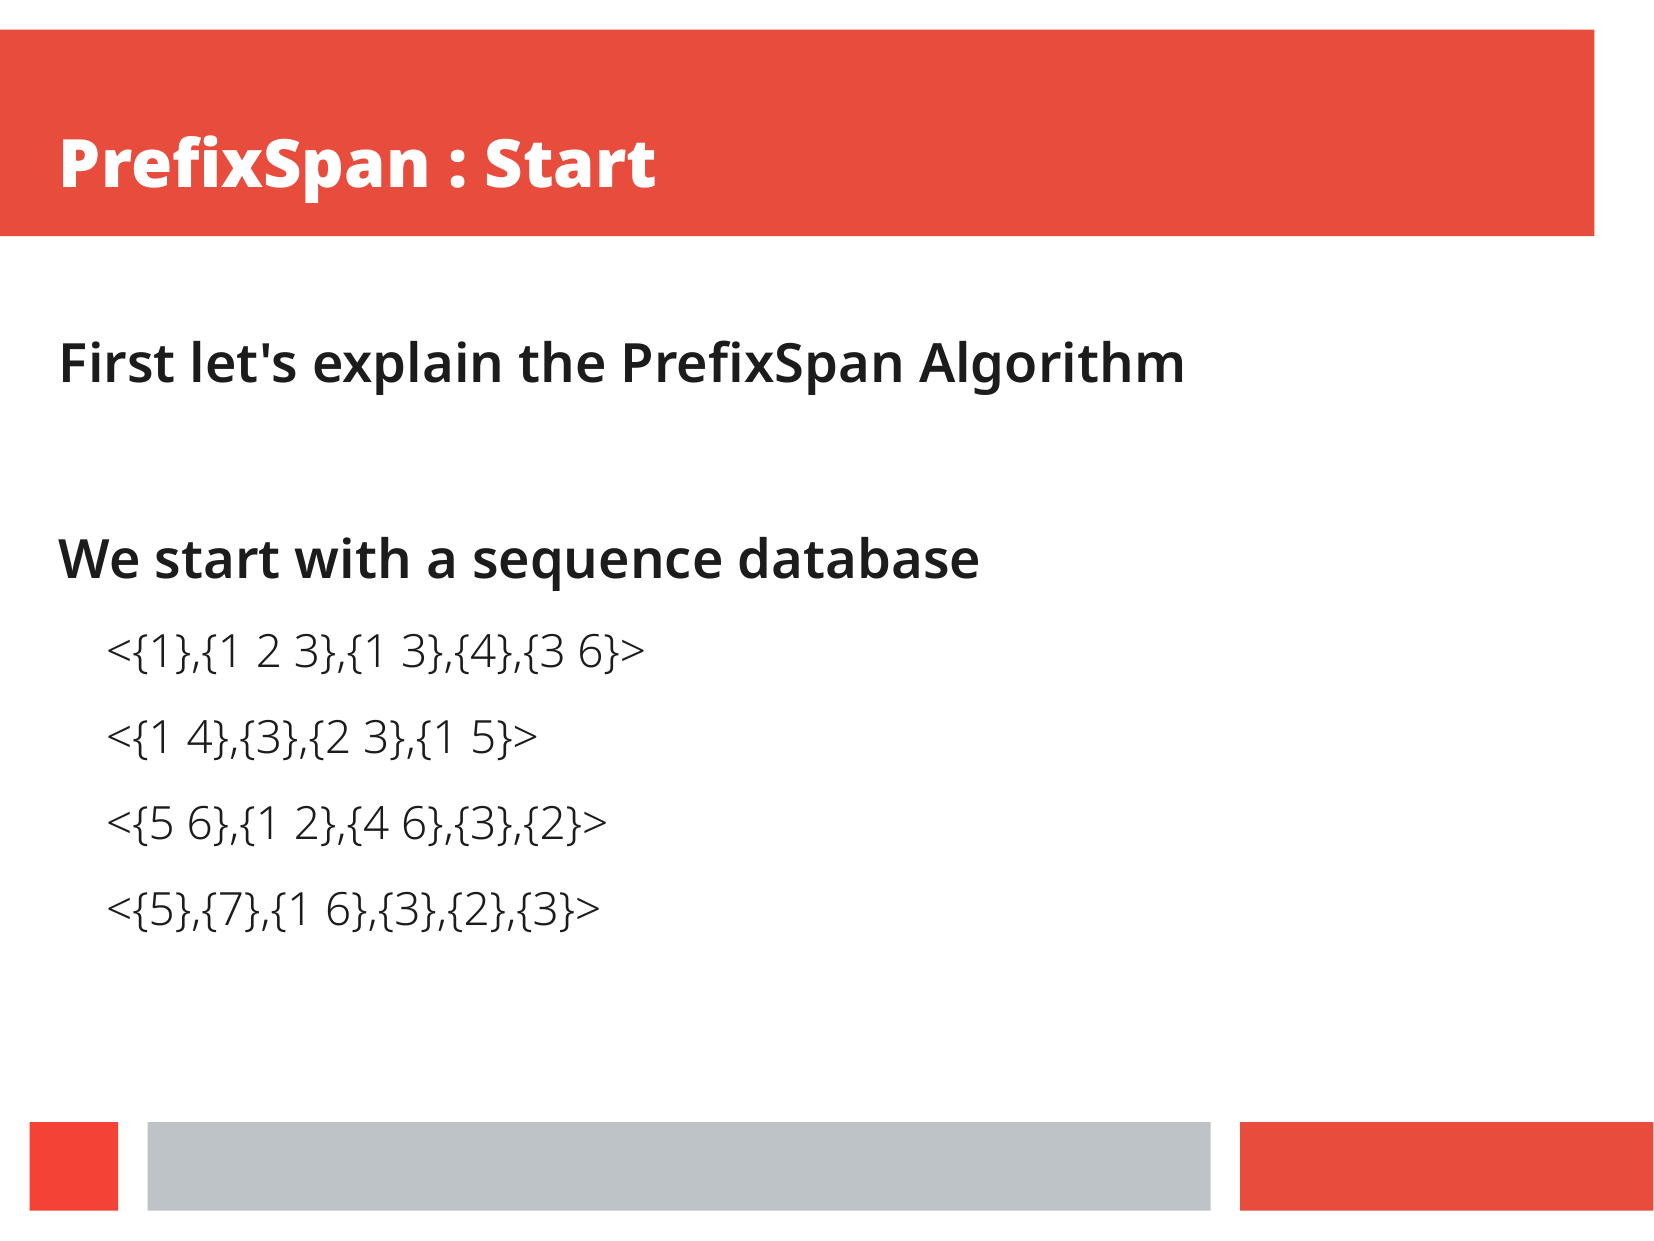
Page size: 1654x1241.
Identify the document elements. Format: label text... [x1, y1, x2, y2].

title PrefixSpan : Start [59, 59, 1595, 207]
list First let's explain the PrefixSpan Algorithm We start with a sequence database <{1},{1 2 3},{1 3},{4},{3 6}> <{1 4},{3},{2 3},{1 5}> <{5 6},{1 2},{4 6},{3},{2}> <{5},{7},{1 6},{3},{2},{3}> [59, 324, 1565, 1093]
